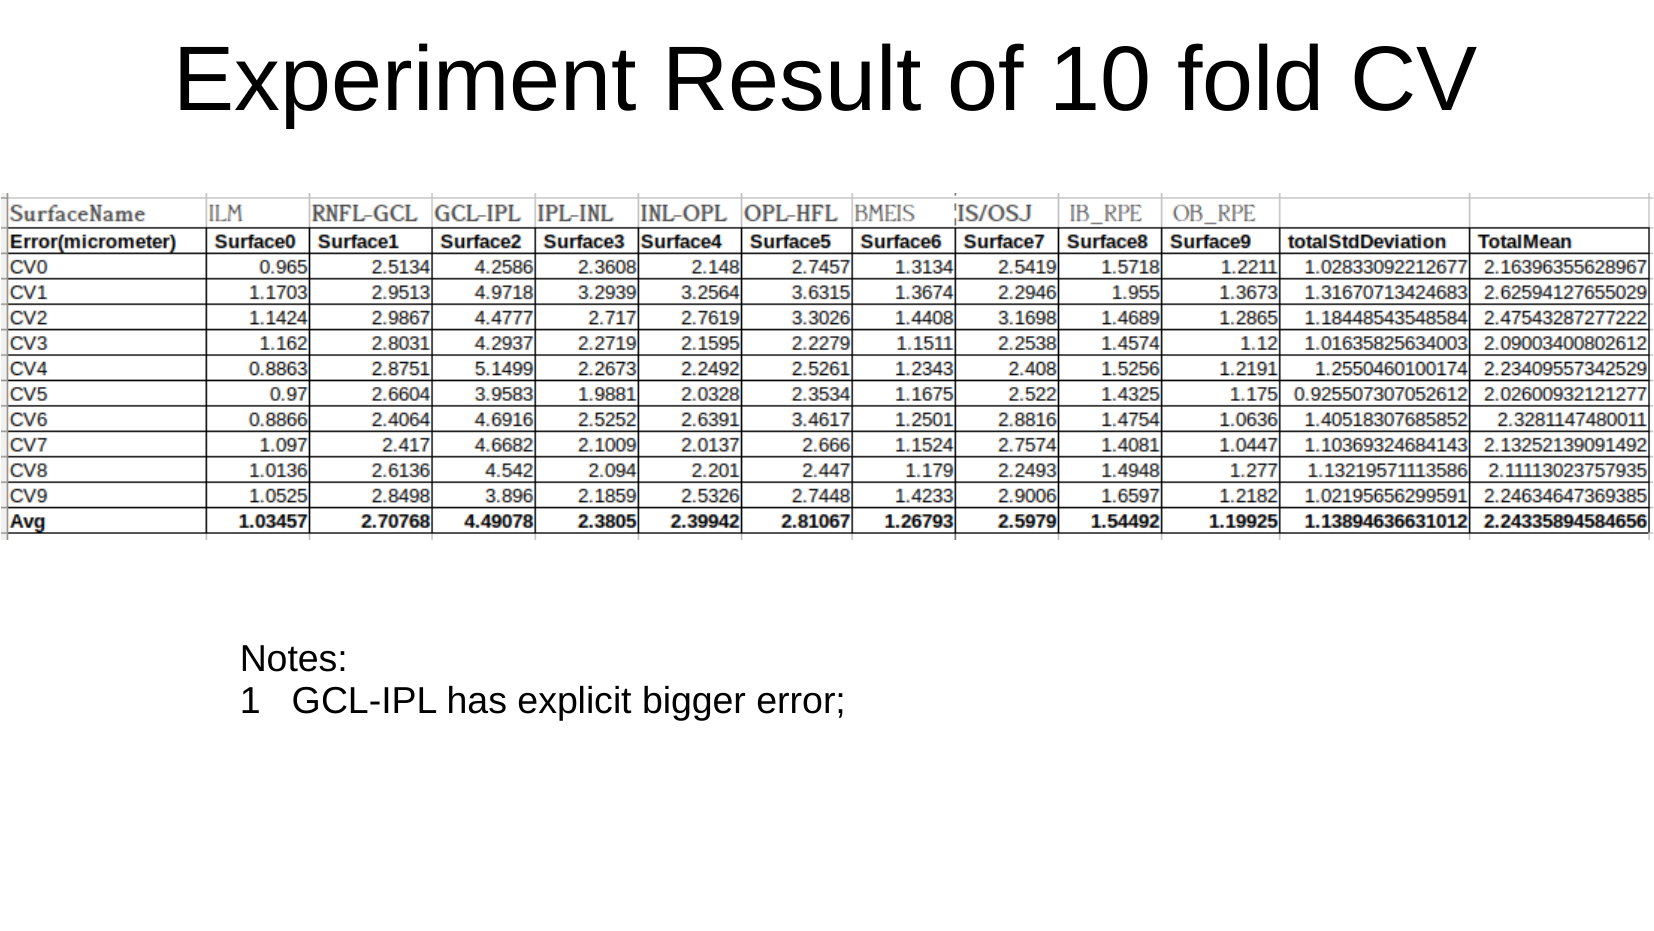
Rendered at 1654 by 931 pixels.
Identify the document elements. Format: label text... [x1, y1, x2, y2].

picture [1, 193, 1654, 541]
title Experiment Result of 10 fold CV [82, 27, 1571, 130]
text_box Notes: 1 GCL-IPL has explicit bigger error; [225, 630, 1546, 771]
